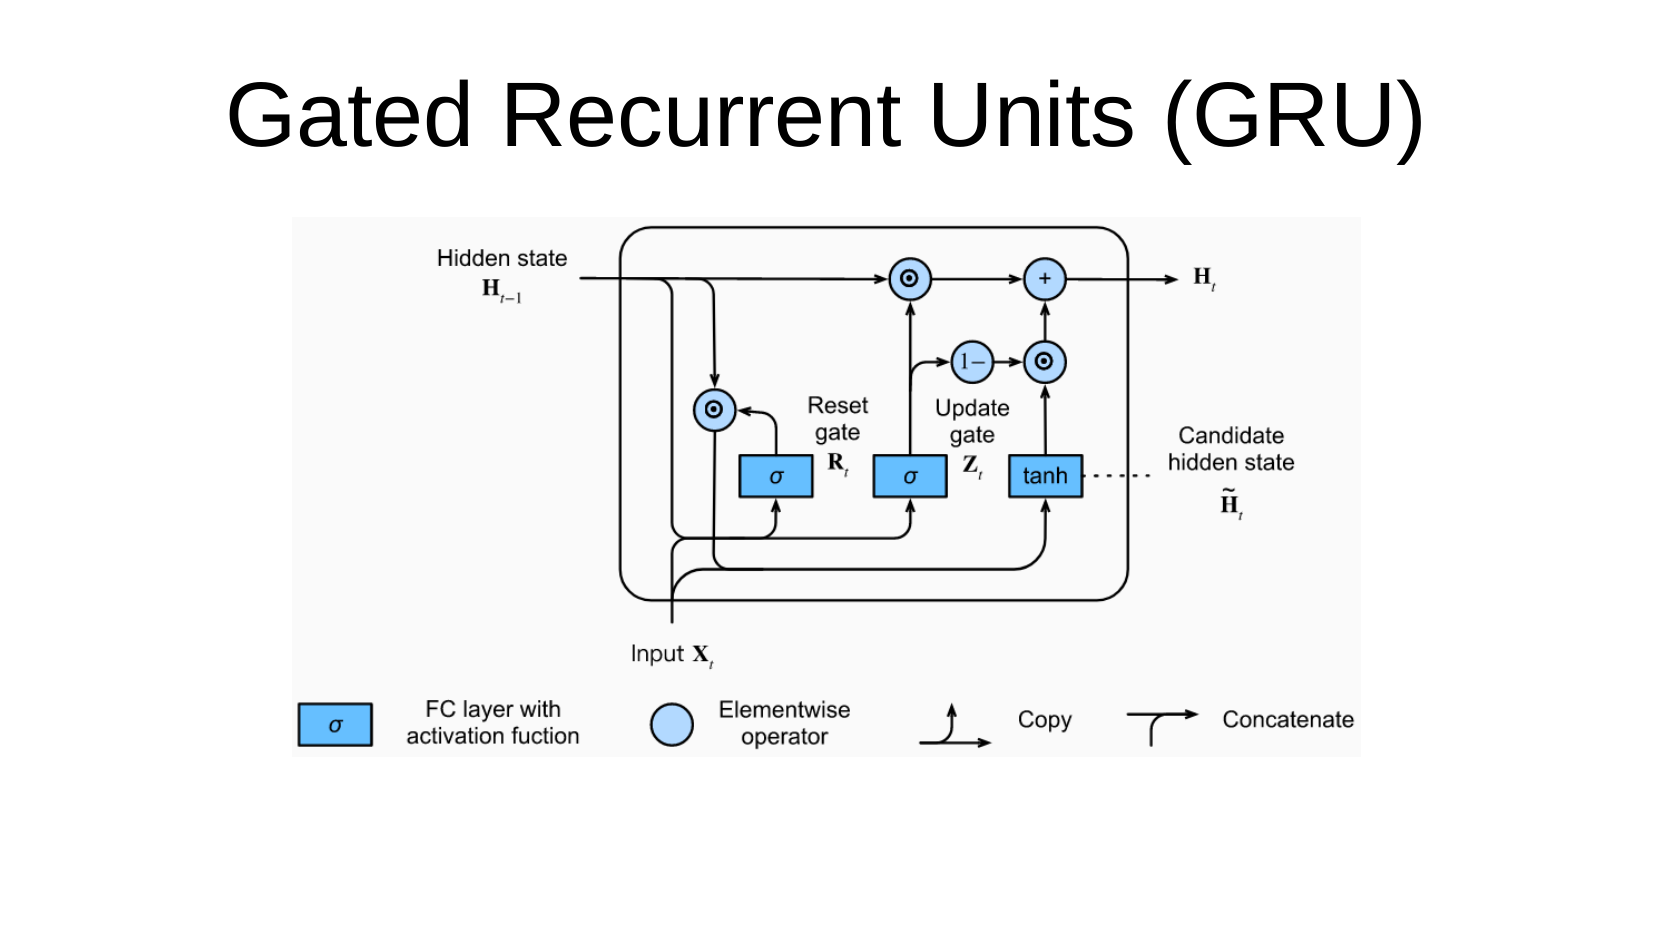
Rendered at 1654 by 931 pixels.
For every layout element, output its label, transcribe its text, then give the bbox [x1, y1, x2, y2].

title Gated Recurrent Units (GRU) [82, 37, 1571, 193]
picture [292, 217, 1361, 758]
